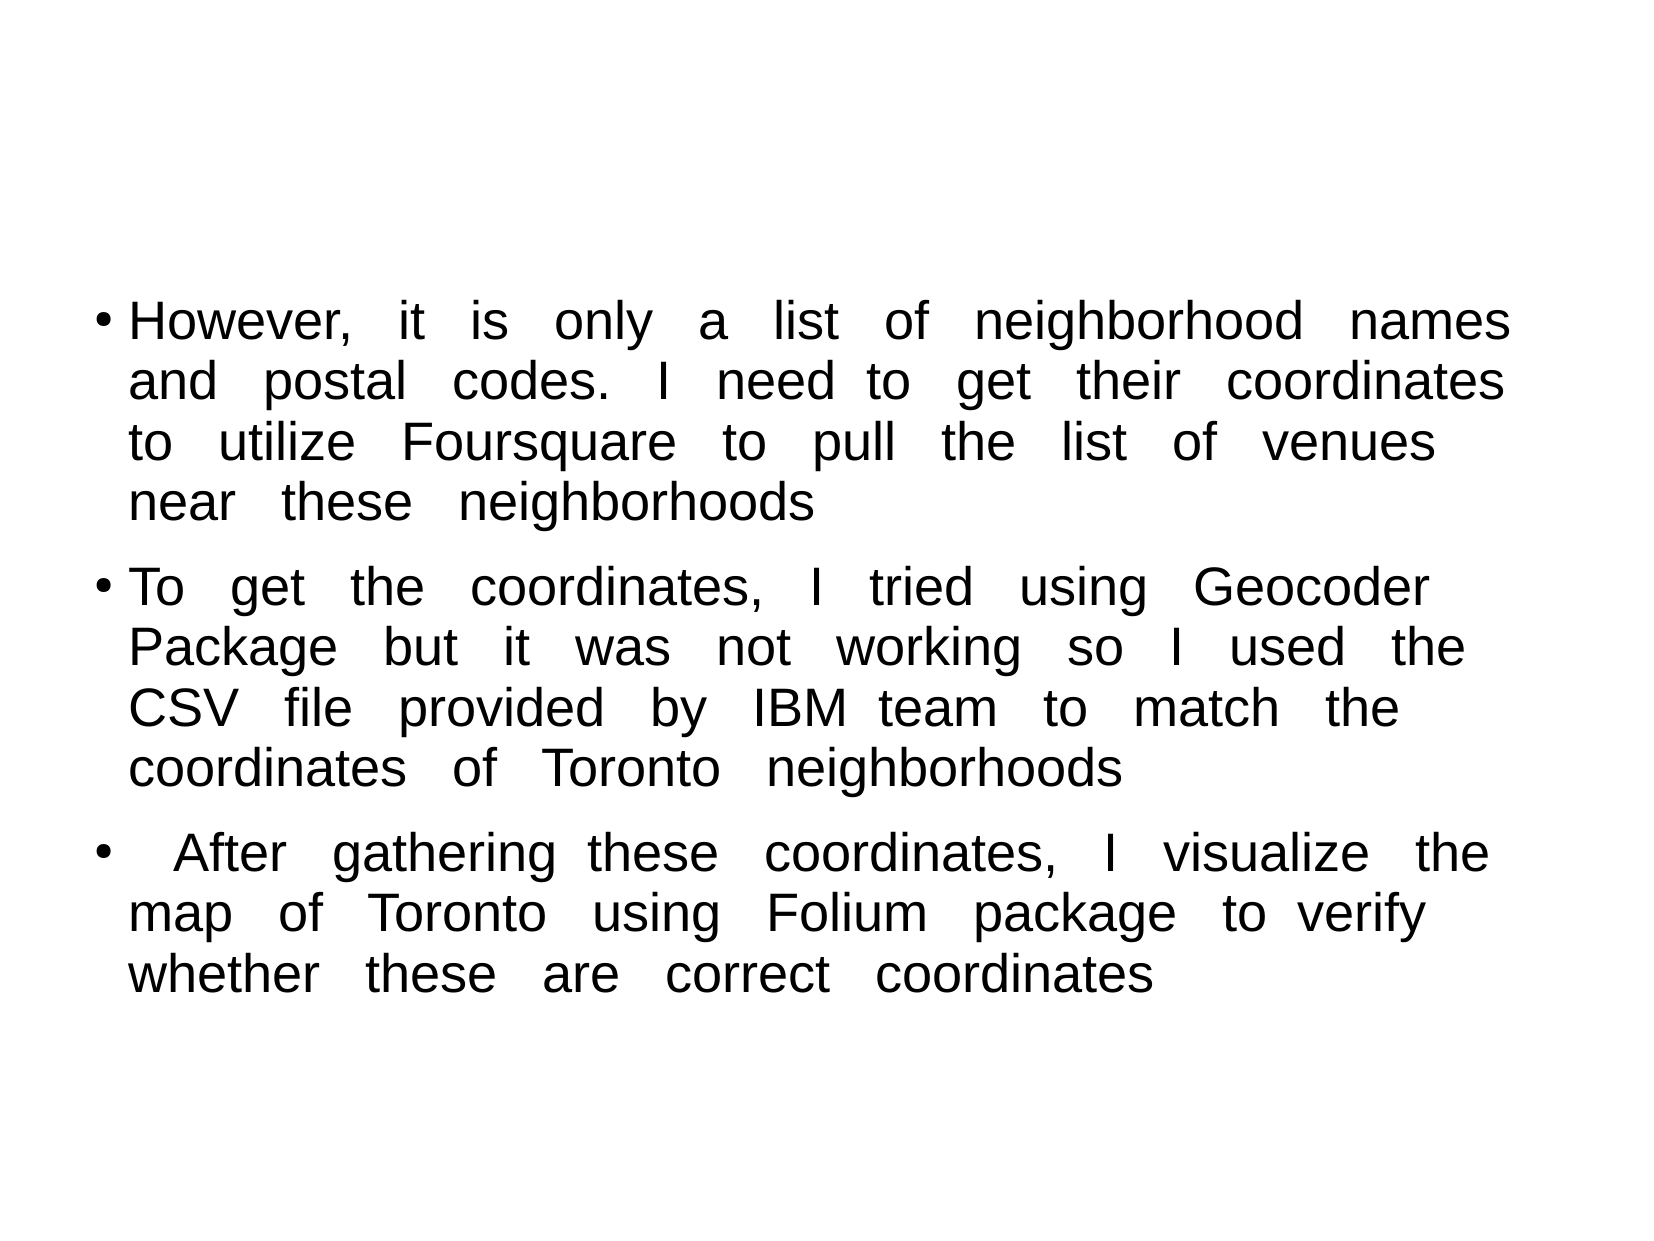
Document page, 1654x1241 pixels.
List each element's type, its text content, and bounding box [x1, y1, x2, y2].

list However, it is only a list of neighborhood names and postal codes. I need to get their coordinates to utilize Foursquare to pull the list of venues near these neighborhoods To get the coordinates, I tried using Geocoder Package but it was not working so I used the CSV file provided by IBM team to match the coordinates of Toronto neighborhoods After gathering these coordinates, I visualize the map of Toronto using Folium package to verify whether these are correct coordinates [82, 290, 1571, 1010]
